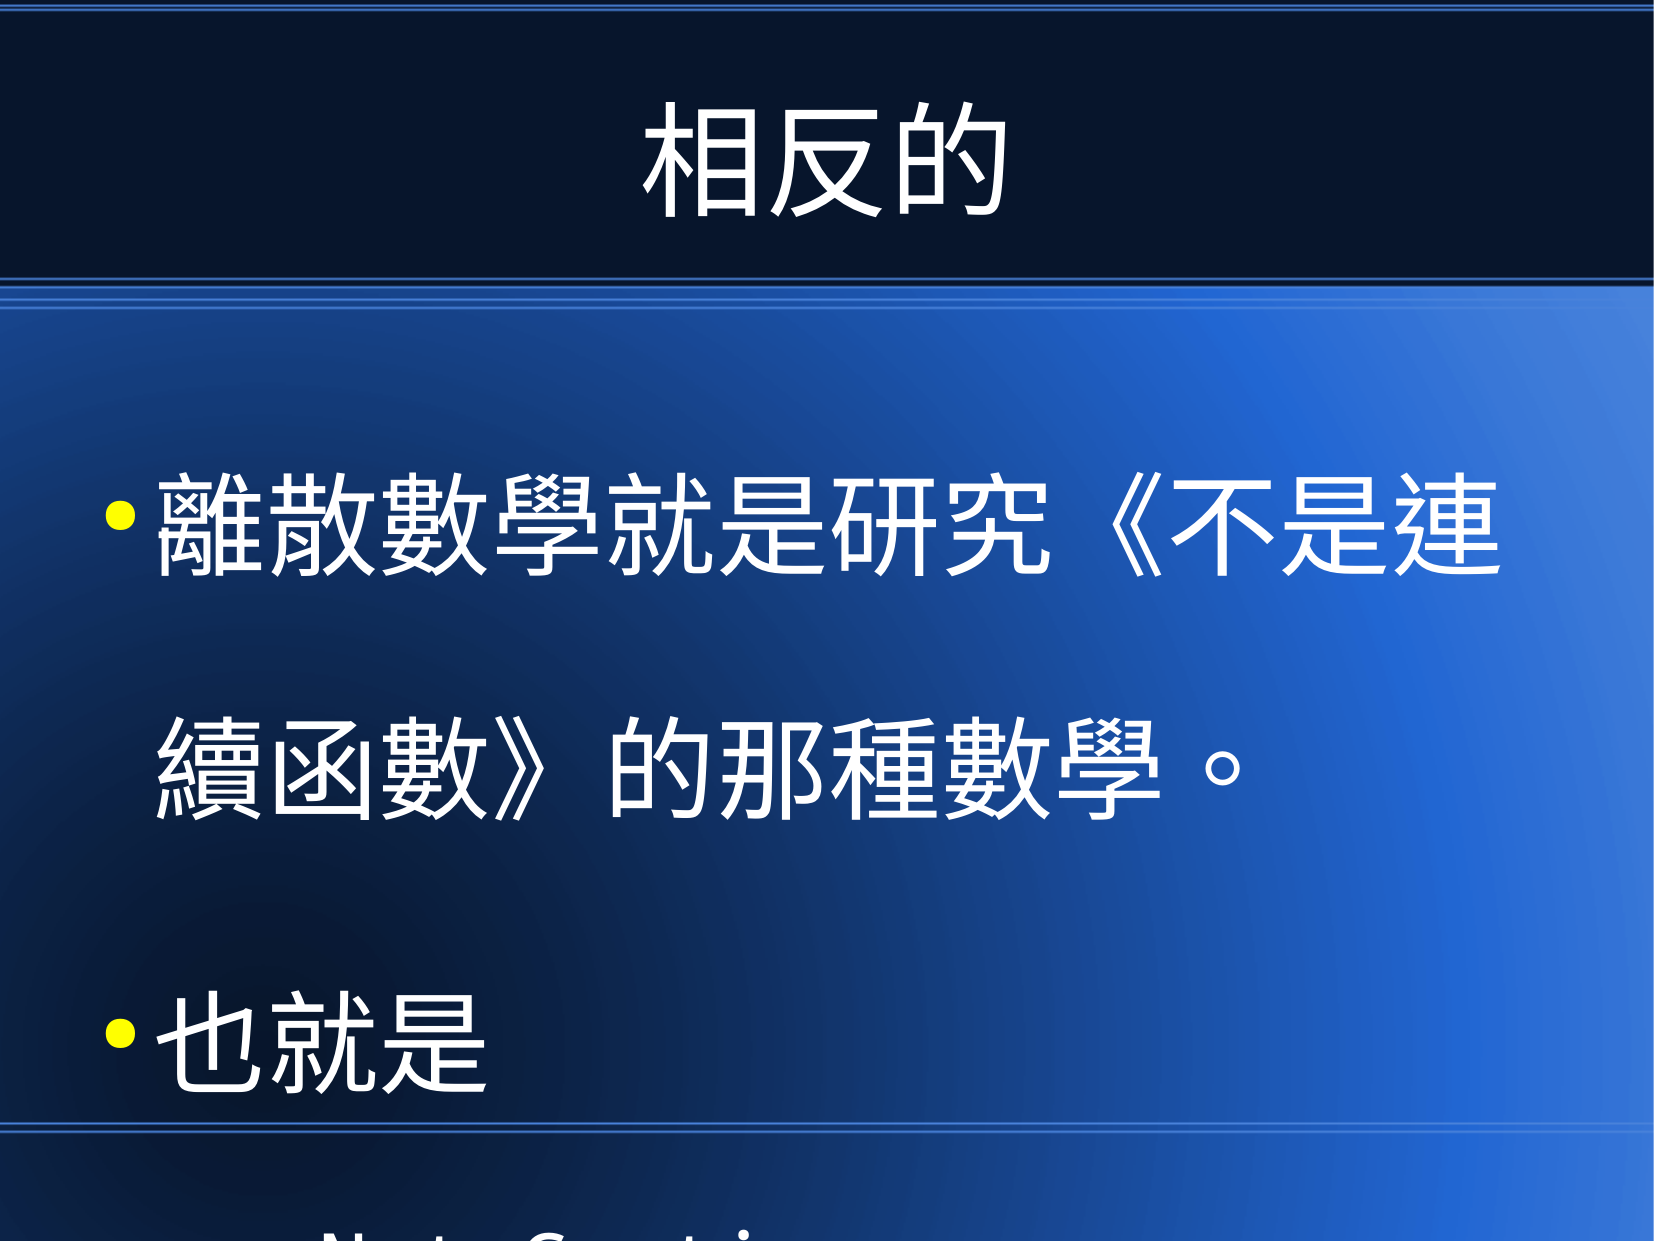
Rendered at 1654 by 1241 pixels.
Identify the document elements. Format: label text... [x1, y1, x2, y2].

title 相反的 [82, 49, 1571, 257]
list 離散數學就是研究《不是連續函數》的那種數學。 也就是 Not Continuous => Discrete [82, 355, 1571, 1241]
picture [0, 0, 1654, 1241]
